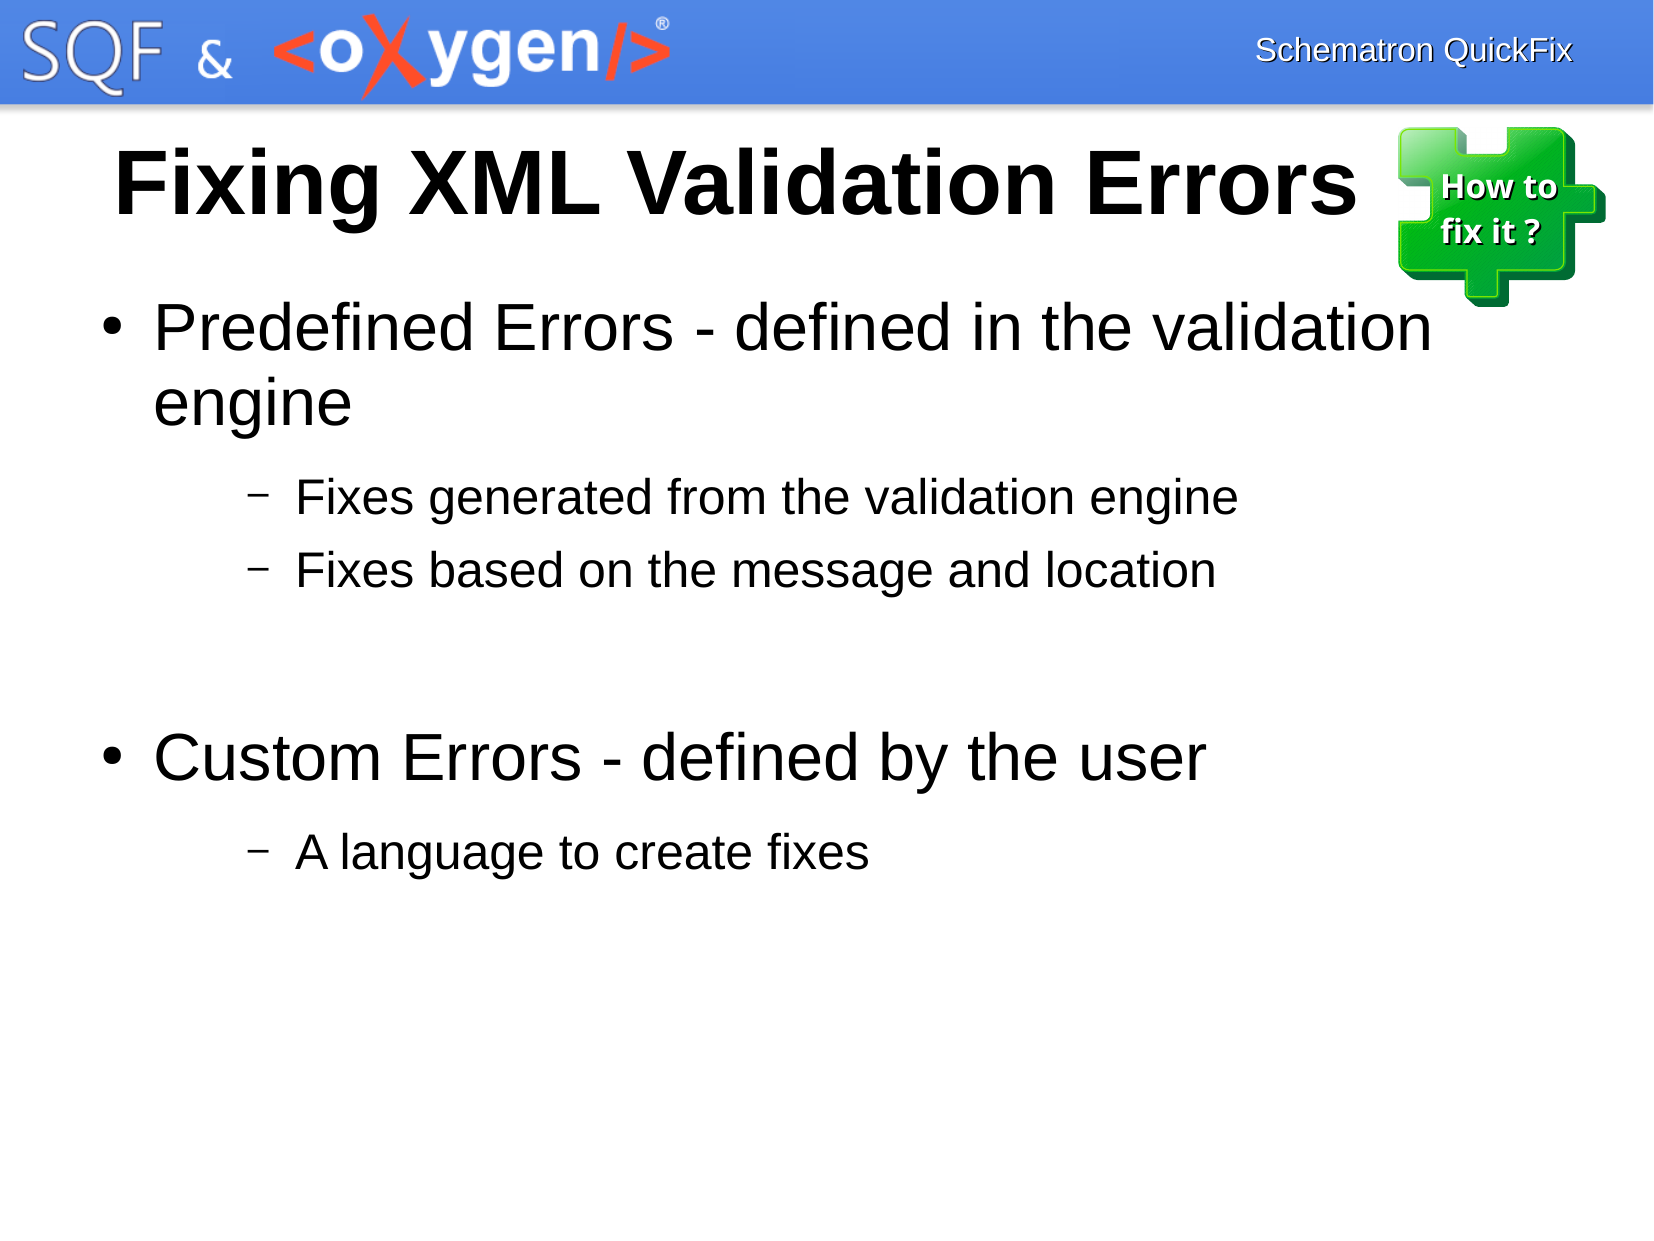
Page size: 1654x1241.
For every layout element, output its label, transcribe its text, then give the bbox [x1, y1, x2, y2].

text_box How to fix it ? [1425, 155, 1590, 269]
list Predefined Errors - defined in the validation engine Fixes generated from the validation engine Fixes based on the message and location Custom Errors - defined by the user A language to create fixes [82, 290, 1571, 1152]
picture [0, 0, 1654, 319]
title Fixing XML Validation Errors [82, 78, 1571, 287]
